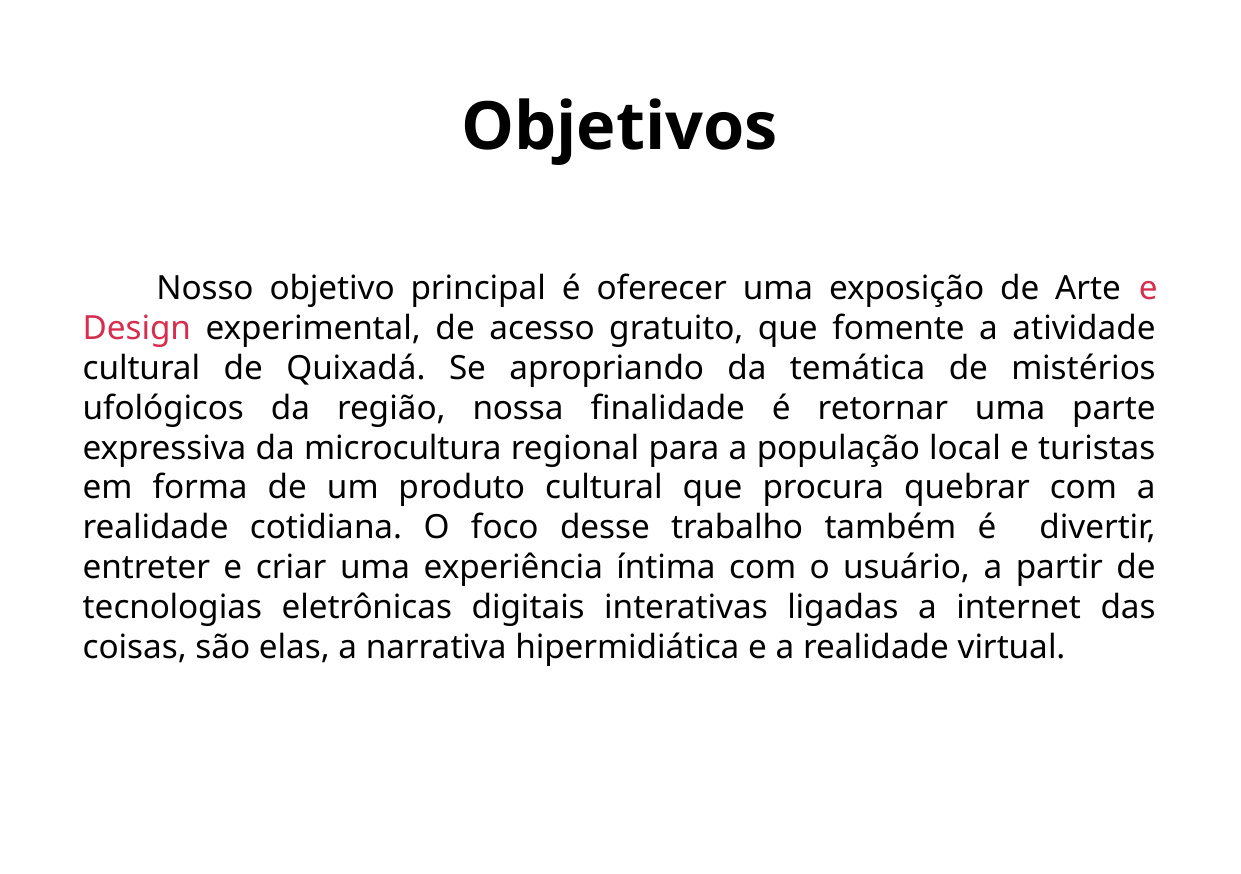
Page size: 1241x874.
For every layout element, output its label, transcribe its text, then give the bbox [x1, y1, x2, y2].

text_box Nosso objetivo principal é oferecer uma exposição de Arte e Design experimental, de acesso gratuito, que fomente a atividade cultural de Quixadá. Se apropriando da temática de mistérios ufológicos da região, nossa finalidade é retornar uma parte expressiva da microcultura regional para a população local e turistas em forma de um produto cultural que procura quebrar com a realidade cotidiana. O foco desse trabalho também é divertir, entreter e criar uma experiência íntima com o usuário, a partir de tecnologias eletrônicas digitais interativas ligadas a internet das coisas, são elas, a narrativa hipermidiática e a realidade virtual. [82, 265, 1158, 723]
text_box Objetivos [58, 82, 1181, 163]
